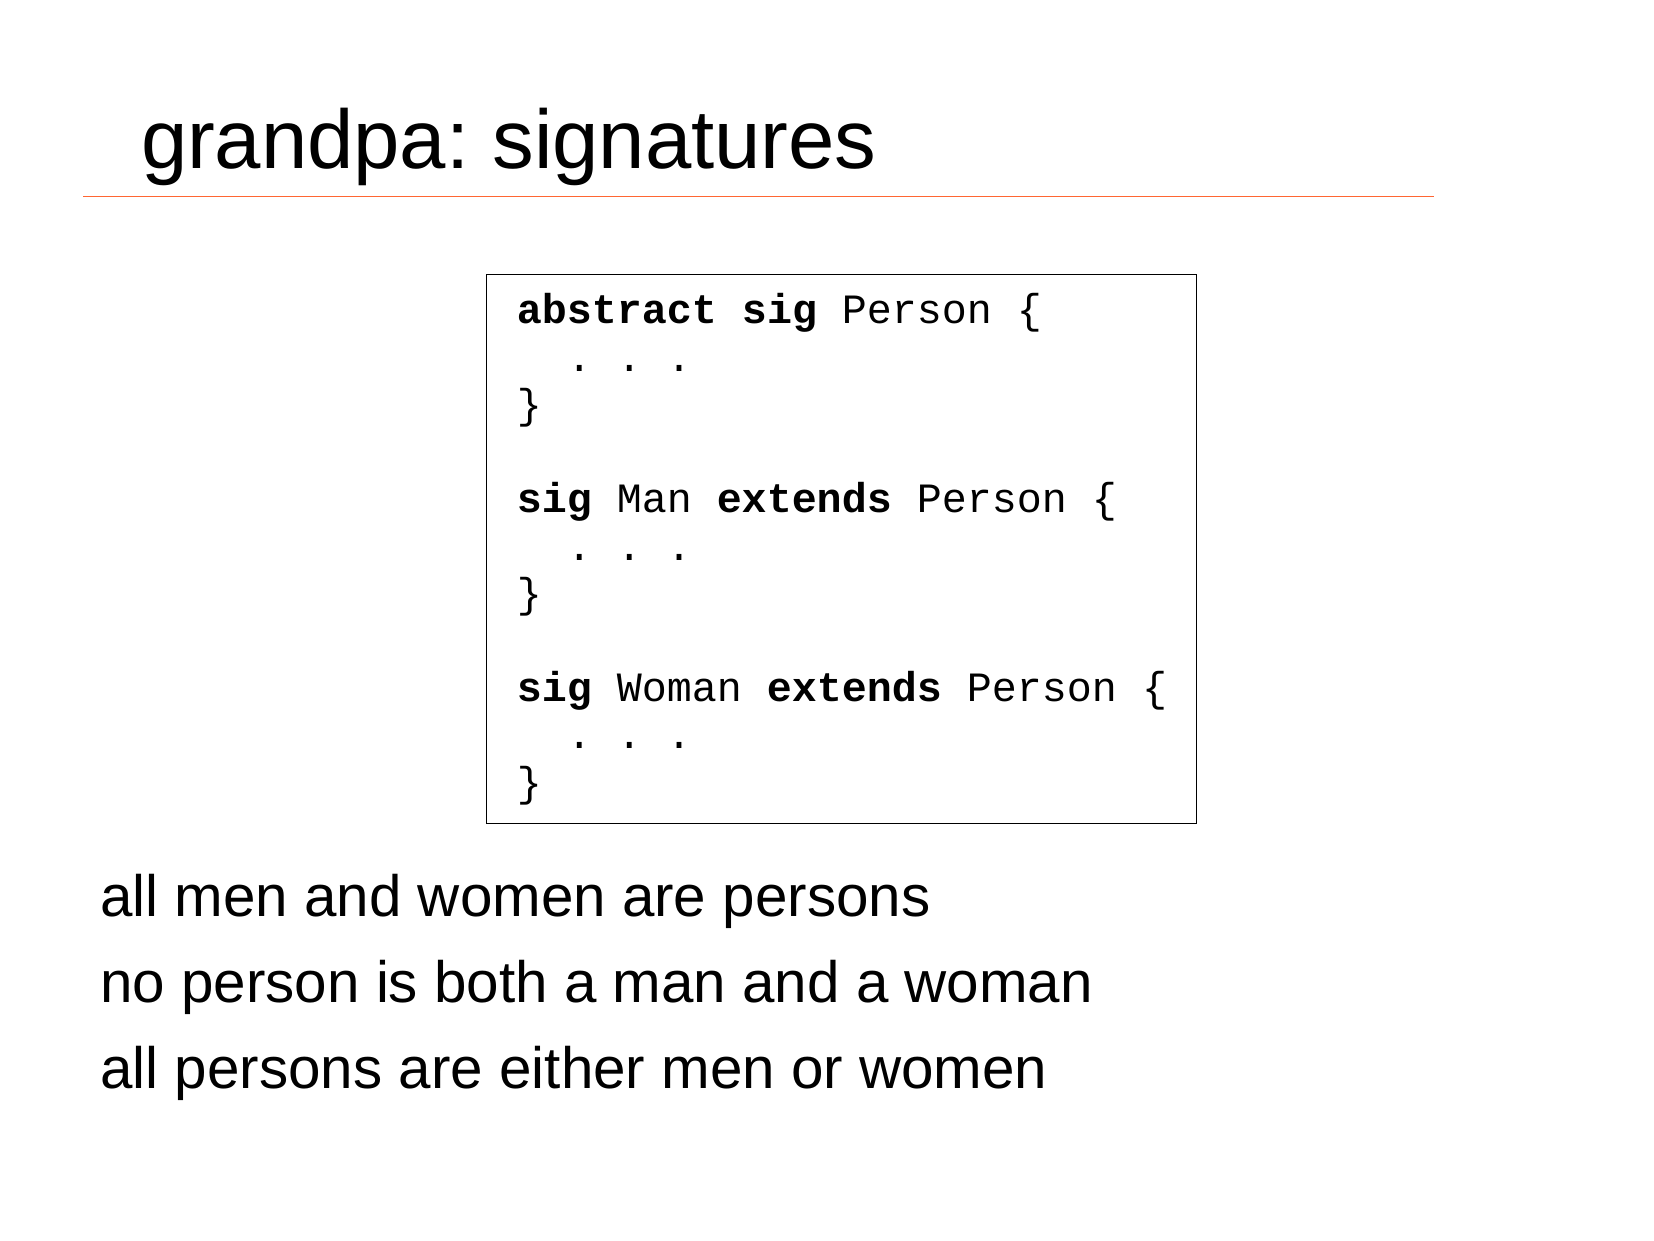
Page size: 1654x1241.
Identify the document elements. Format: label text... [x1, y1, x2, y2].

list all men and women are persons no person is both a man and a woman all persons are either men or women [82, 261, 1571, 1173]
title grandpa: signatures [141, 86, 1604, 193]
text_box abstract sig Person { . . . } sig Man extends Person { . . . } sig Woman extends Person { . . . } [486, 274, 1193, 790]
